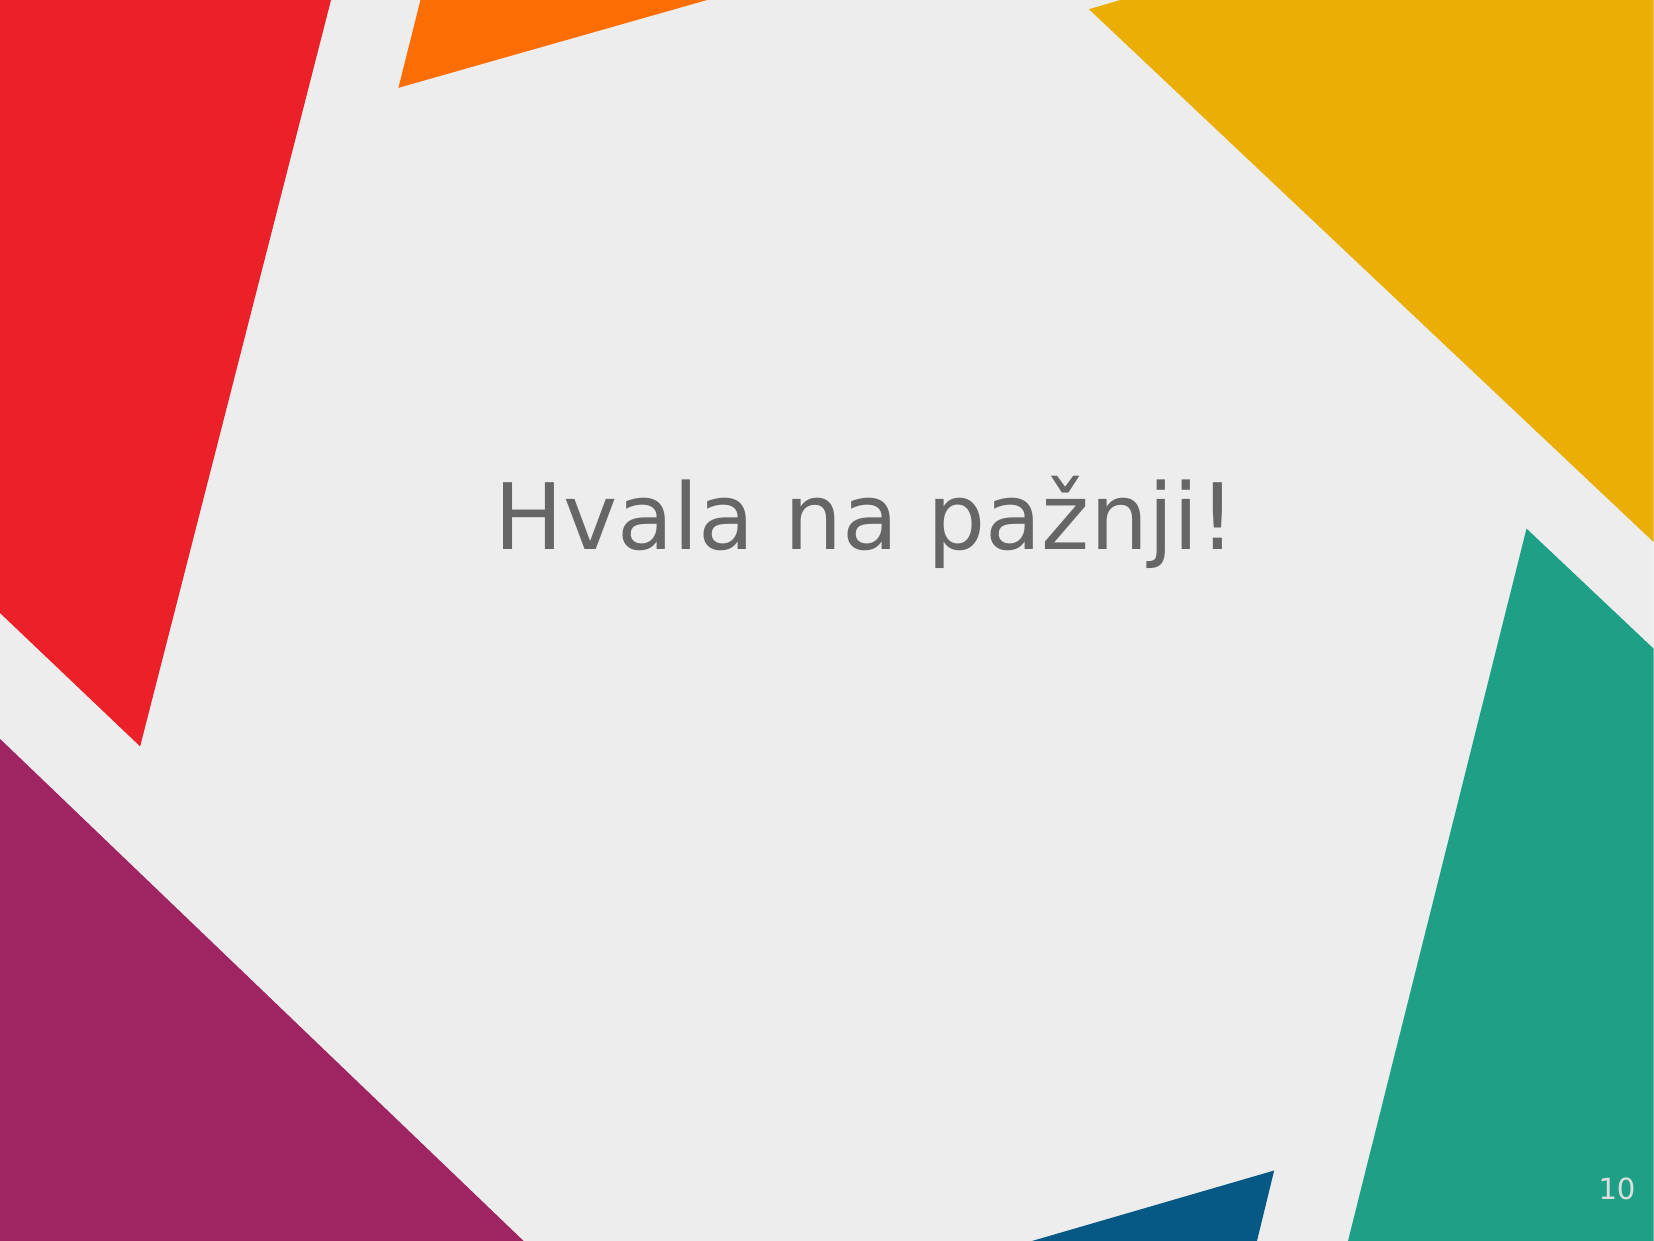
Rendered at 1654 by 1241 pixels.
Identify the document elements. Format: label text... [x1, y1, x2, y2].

title [289, 49, 1372, 257]
list Hvala na pažnji! [289, 290, 1372, 1090]
